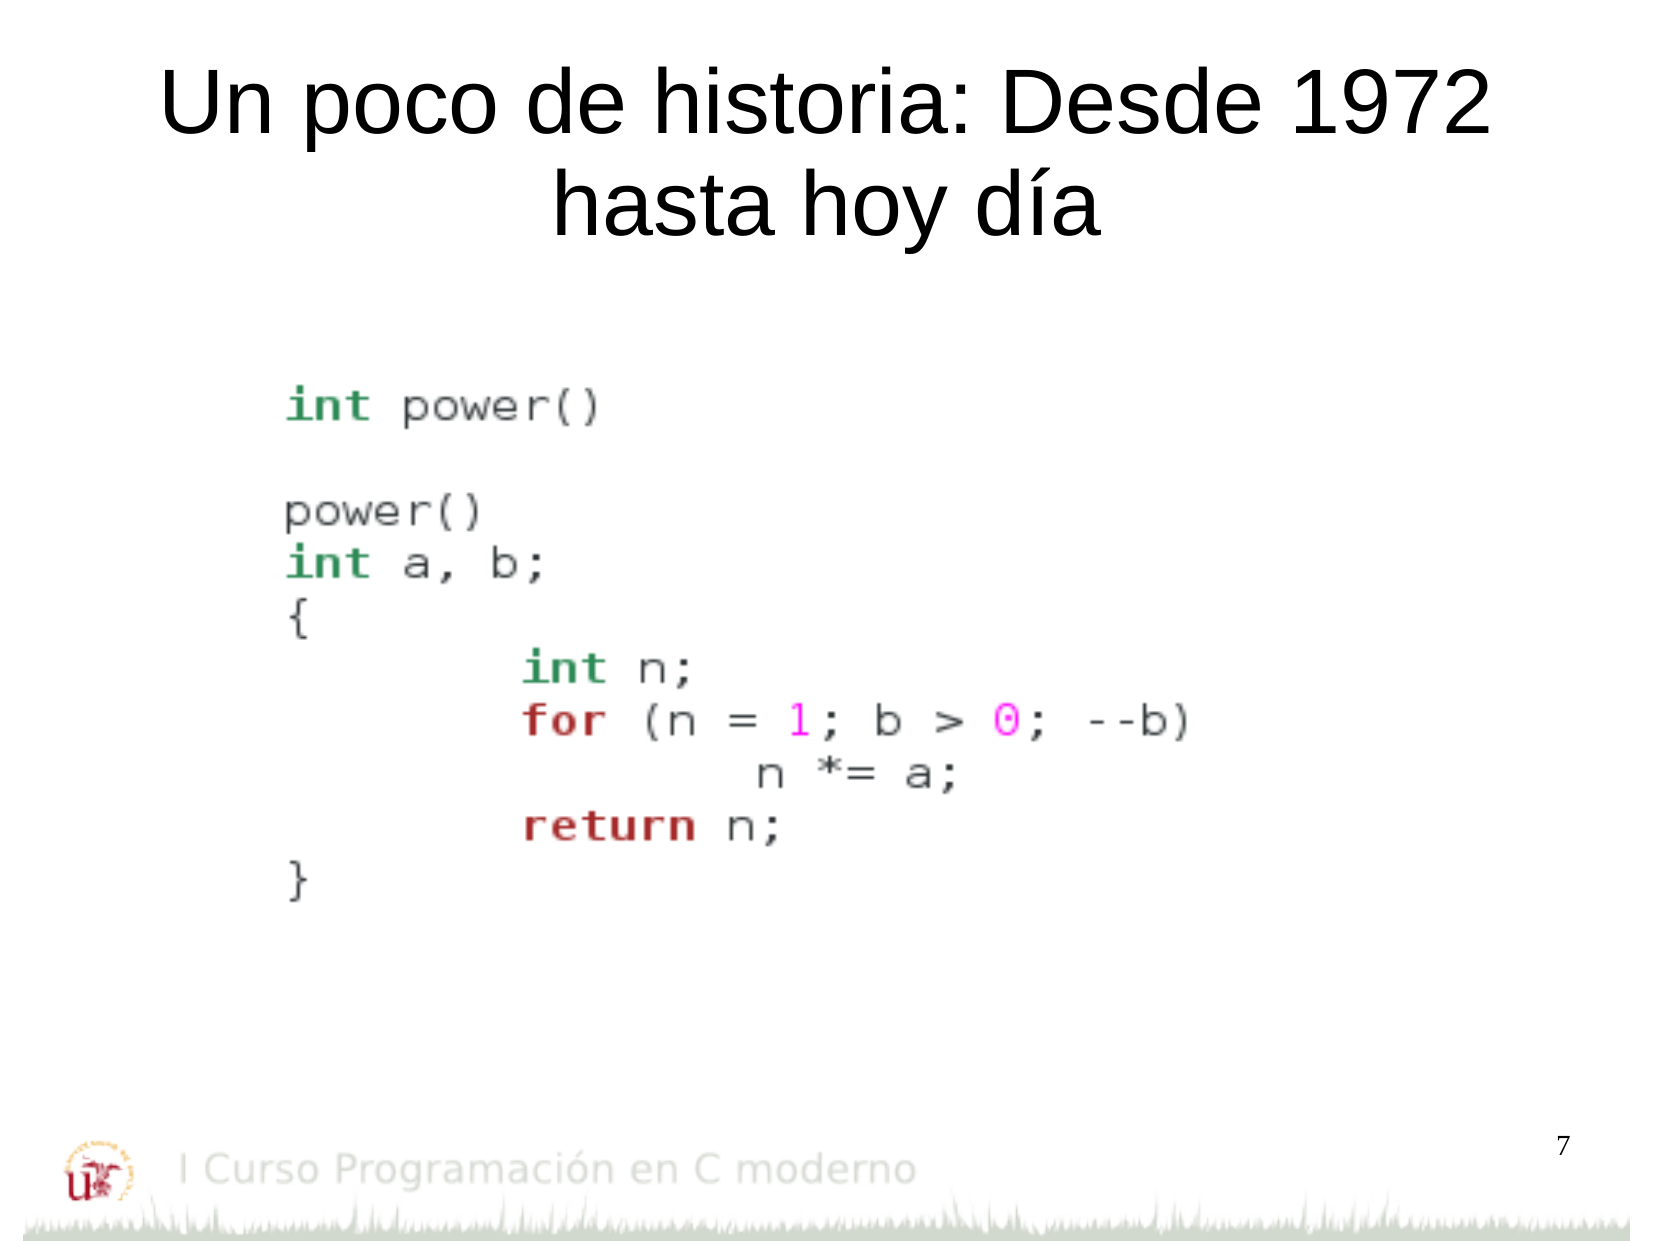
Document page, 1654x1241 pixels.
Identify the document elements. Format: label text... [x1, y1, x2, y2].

picture [23, 1136, 1630, 1241]
title Un poco de historia: Desde 1972 hasta hoy día [82, 49, 1571, 257]
picture [265, 354, 1341, 1028]
